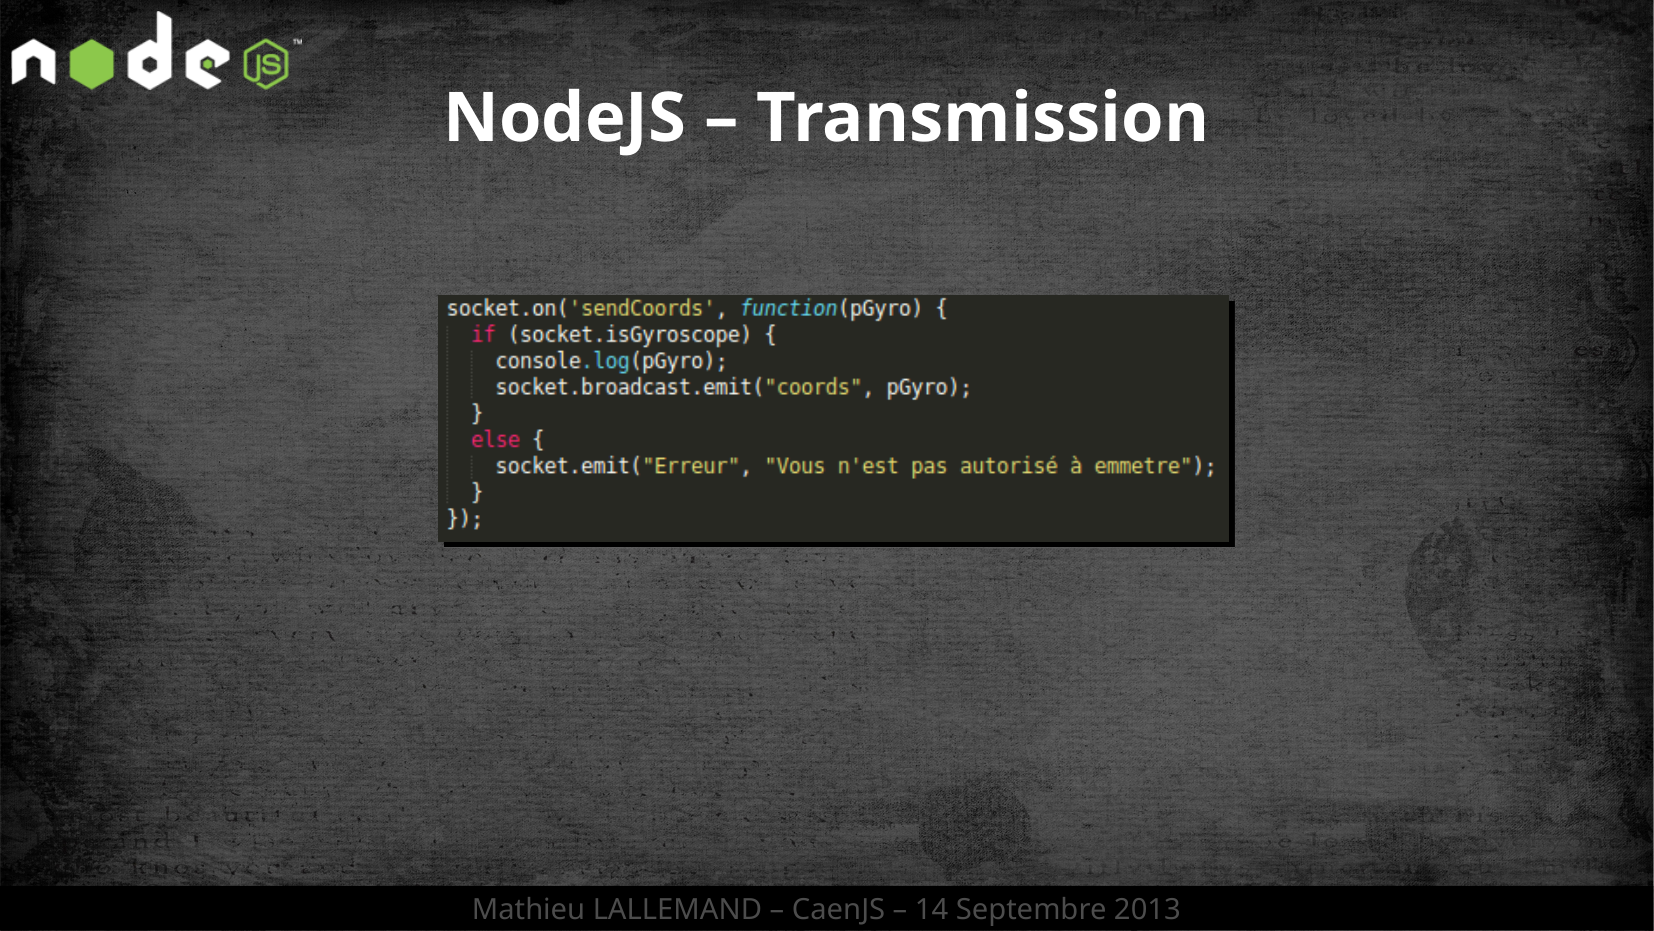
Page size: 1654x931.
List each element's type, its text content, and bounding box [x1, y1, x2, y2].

title NodeJS – Transmission [82, 37, 1571, 193]
text_box Mathieu LALLEMAND – CaenJS – 14 Septembre 2013 [0, 885, 1654, 931]
picture [0, 0, 1654, 885]
